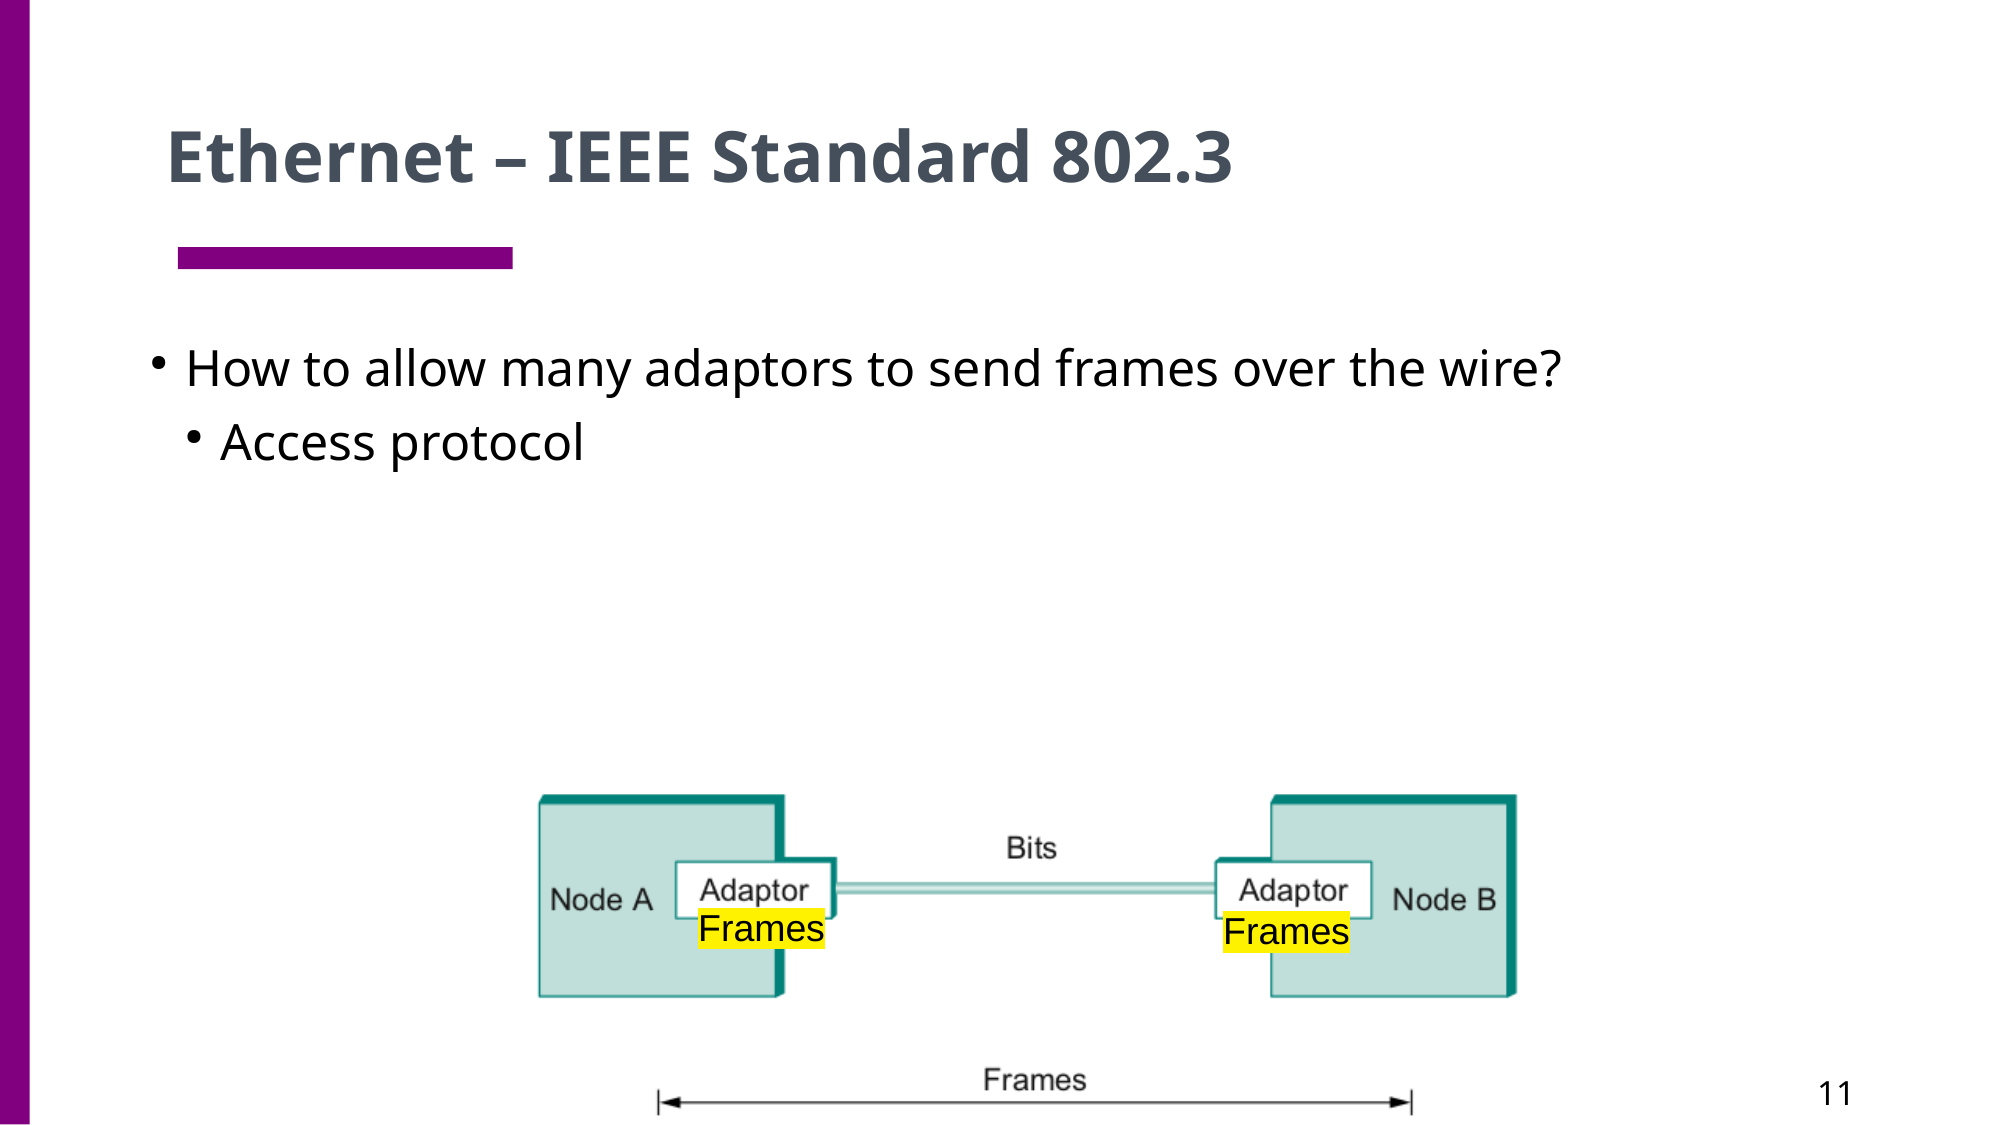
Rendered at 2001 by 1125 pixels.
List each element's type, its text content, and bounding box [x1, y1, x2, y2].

text_box How to allow many adaptors to send frames over the wire? Access protocol [135, 329, 2000, 543]
text_box Ethernet – IEEE Standard 802.3 [151, 0, 1849, 212]
text_box Frames [1208, 903, 1366, 961]
picture [450, 710, 1580, 1125]
text_box Frames [683, 900, 841, 957]
